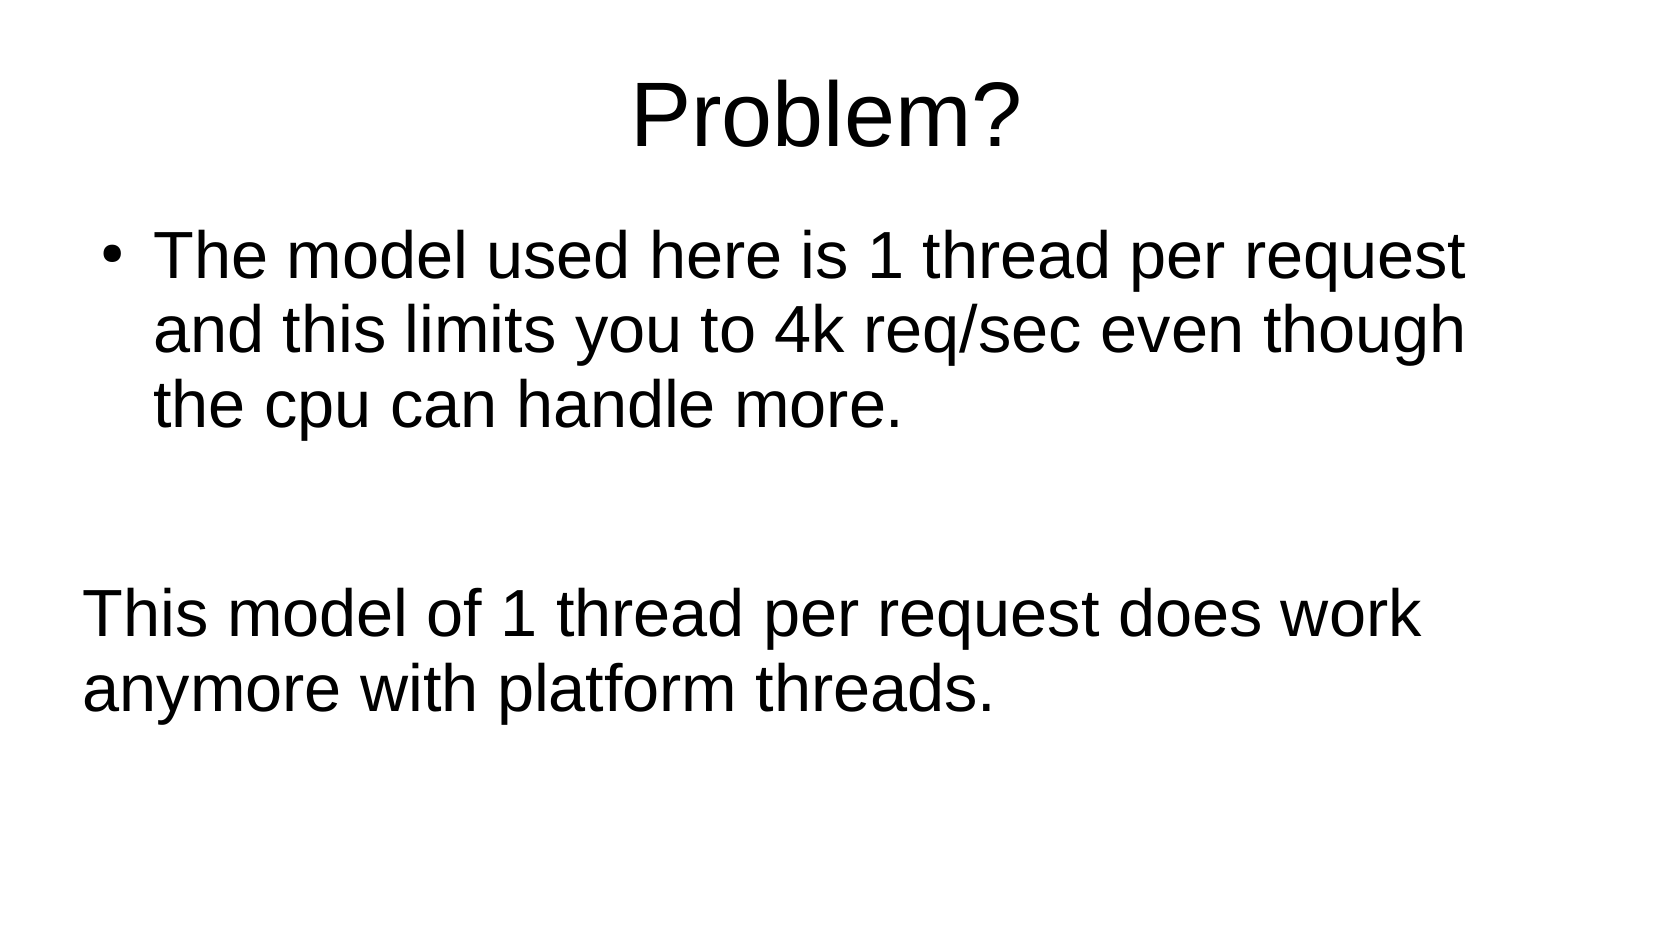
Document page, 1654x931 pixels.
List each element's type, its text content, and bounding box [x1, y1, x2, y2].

title Problem? [82, 37, 1571, 193]
list The model used here is 1 thread per request and this limits you to 4k req/sec even though the cpu can handle more. This model of 1 thread per request does work anymore with platform threads. [82, 217, 1571, 758]
